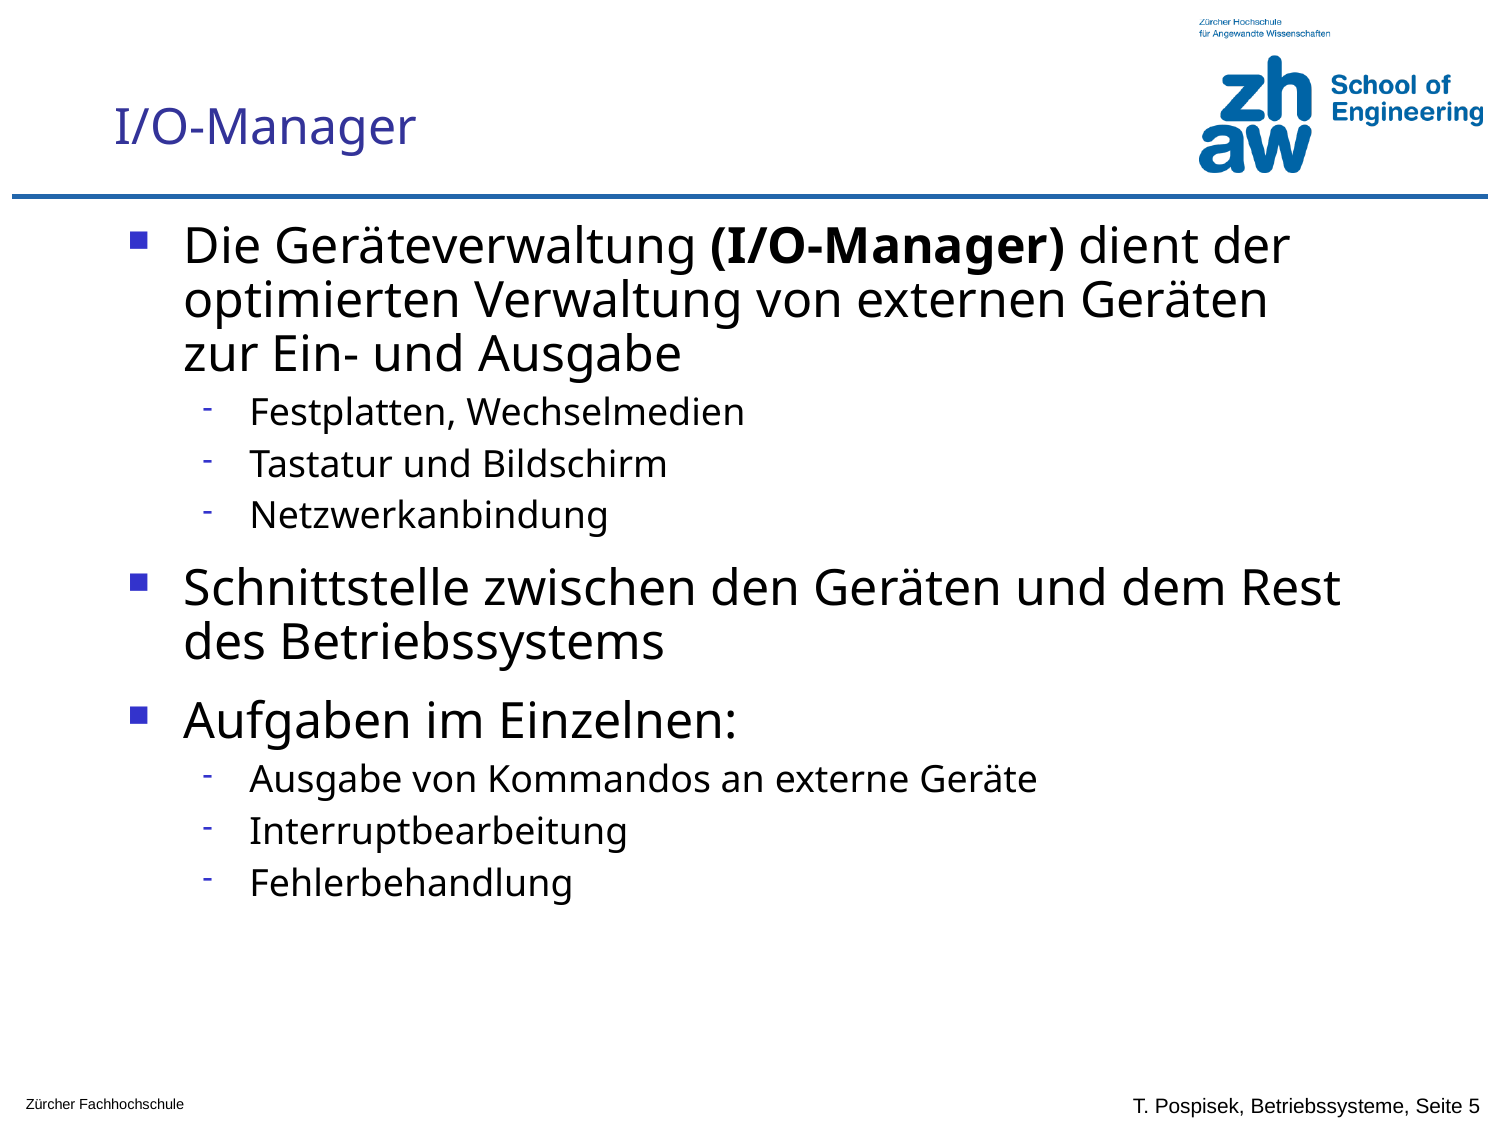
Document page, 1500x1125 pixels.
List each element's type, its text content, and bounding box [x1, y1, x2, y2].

picture [1199, 19, 1483, 173]
title I/O-Manager [99, 50, 1379, 163]
list Die Geräteverwaltung (I/O-Manager) dient der optimierten Verwaltung von externen Geräten zur Ein- und Ausgabe Festplatten, Wechselmedien Tastatur und Bildschirm Netzwerkanbindung Schnittstelle zwischen den Geräten und dem Rest des Betriebssystems Aufgaben im Einzelnen: Ausgabe von Kommandos an externe Geräte Interruptbearbeitung Fehlerbehandlung [112, 212, 1363, 950]
